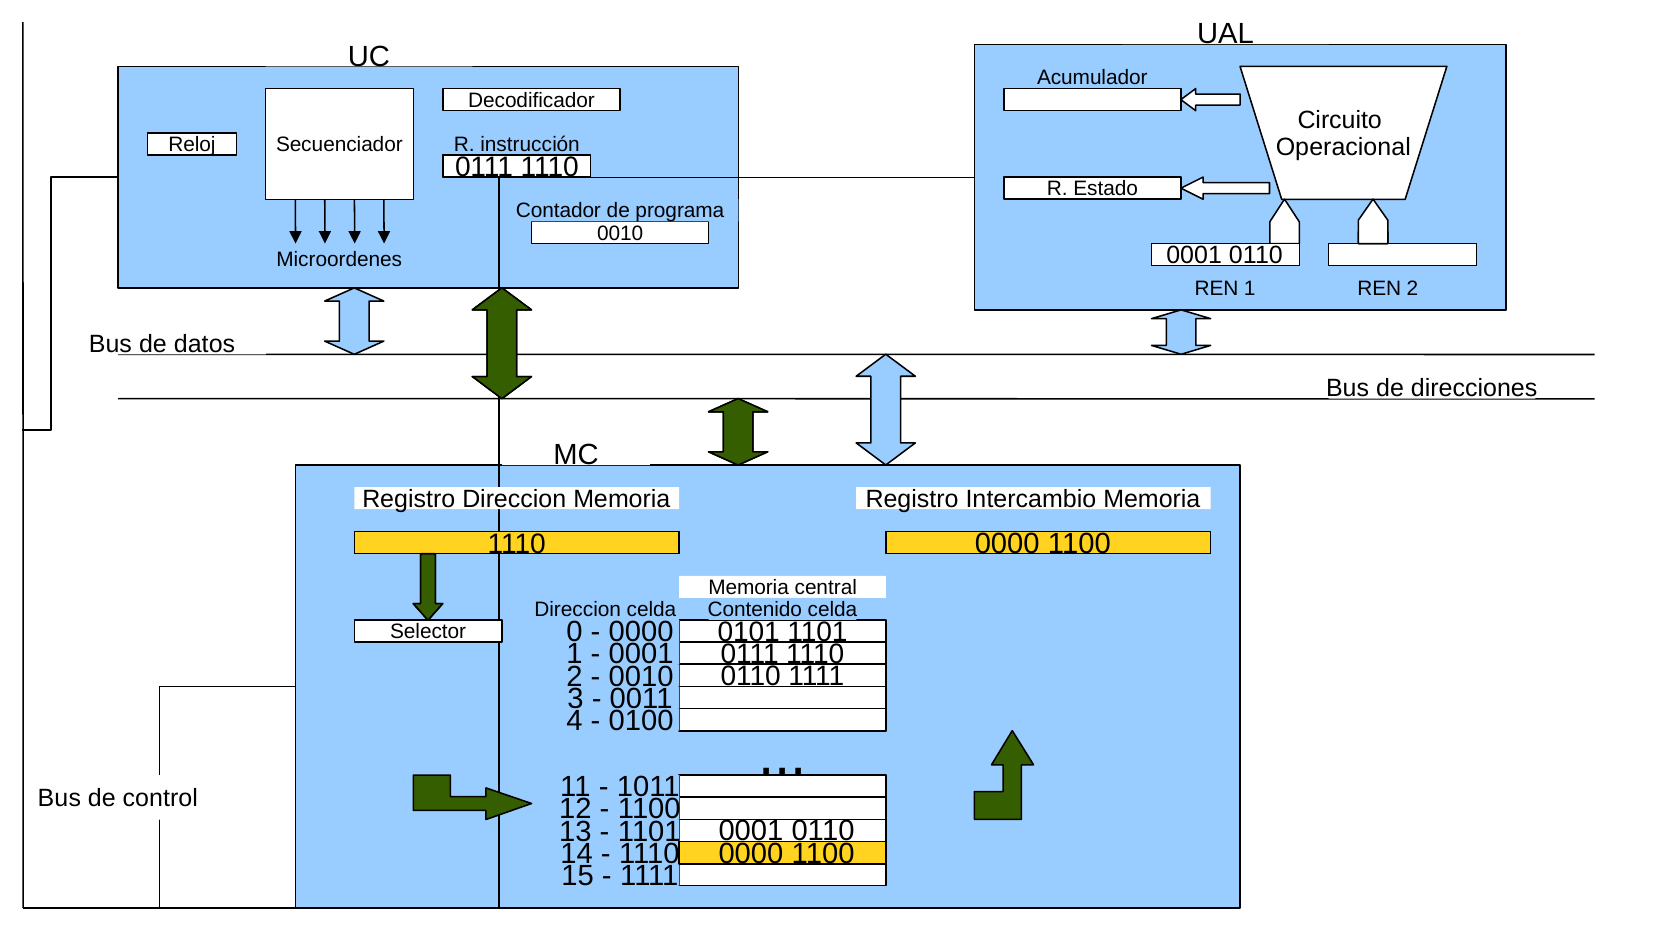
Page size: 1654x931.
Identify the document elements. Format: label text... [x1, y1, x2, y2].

text_box 13 - 1101 [560, 819, 680, 841]
text_box Memoria central [679, 575, 886, 598]
text_box Bus de datos [59, 332, 266, 355]
text_box [974, 44, 1507, 355]
text_box Direccion celda [531, 597, 680, 620]
text_box [118, 66, 739, 355]
text_box Bus de direcciones [1328, 376, 1536, 399]
text_box 11 - 1011 [560, 775, 680, 797]
text_box 15 - 1111 [560, 863, 680, 886]
text_box 1 - 0001 [560, 642, 680, 664]
text_box R. Estado [1003, 177, 1181, 200]
text_box 0010 [531, 222, 709, 244]
text_box 0101 1101 [680, 620, 886, 643]
text_box UC [265, 44, 473, 67]
text_box Reloj [147, 132, 237, 155]
text_box 12 - 1100 [560, 797, 680, 819]
text_box Contador de programa [502, 199, 739, 222]
text_box 0111 1110 [442, 155, 591, 178]
text_box R. instrucción [442, 132, 591, 155]
text_box 14 - 1110 [560, 841, 679, 863]
text_box Decodificador [442, 88, 621, 111]
text_box 0001 0110 [1151, 243, 1300, 266]
text_box Registro Intercambio Memoria [856, 487, 1211, 510]
text_box Registro Direccion Memoria [354, 487, 680, 510]
text_box 2 - 0010 [560, 664, 680, 686]
text_box 0001 0110 [680, 819, 886, 841]
text_box Bus de control [29, 775, 207, 820]
text_box Acumulador [1003, 66, 1181, 88]
text_box [295, 354, 1241, 909]
text_box [472, 178, 739, 399]
text_box Selector [354, 620, 503, 643]
text_box 1110 [354, 531, 680, 554]
text_box Secuenciador [265, 88, 414, 200]
text_box 0 - 0000 [560, 620, 680, 642]
text_box 3 - 0011 [560, 686, 680, 708]
text_box Circuito Operacional [1240, 66, 1447, 200]
text_box 0111 1110 [680, 643, 886, 664]
text_box UAL [1122, 22, 1329, 45]
text_box 0110 1111 [680, 664, 886, 686]
text_box 0000 1100 [885, 531, 1211, 554]
text_box 0000 1100 [679, 841, 886, 864]
text_box Contenido celda [708, 597, 857, 620]
text_box 4 - 0100 [560, 708, 680, 731]
text_box Microordenes [265, 248, 414, 271]
text_box MC [502, 442, 650, 466]
